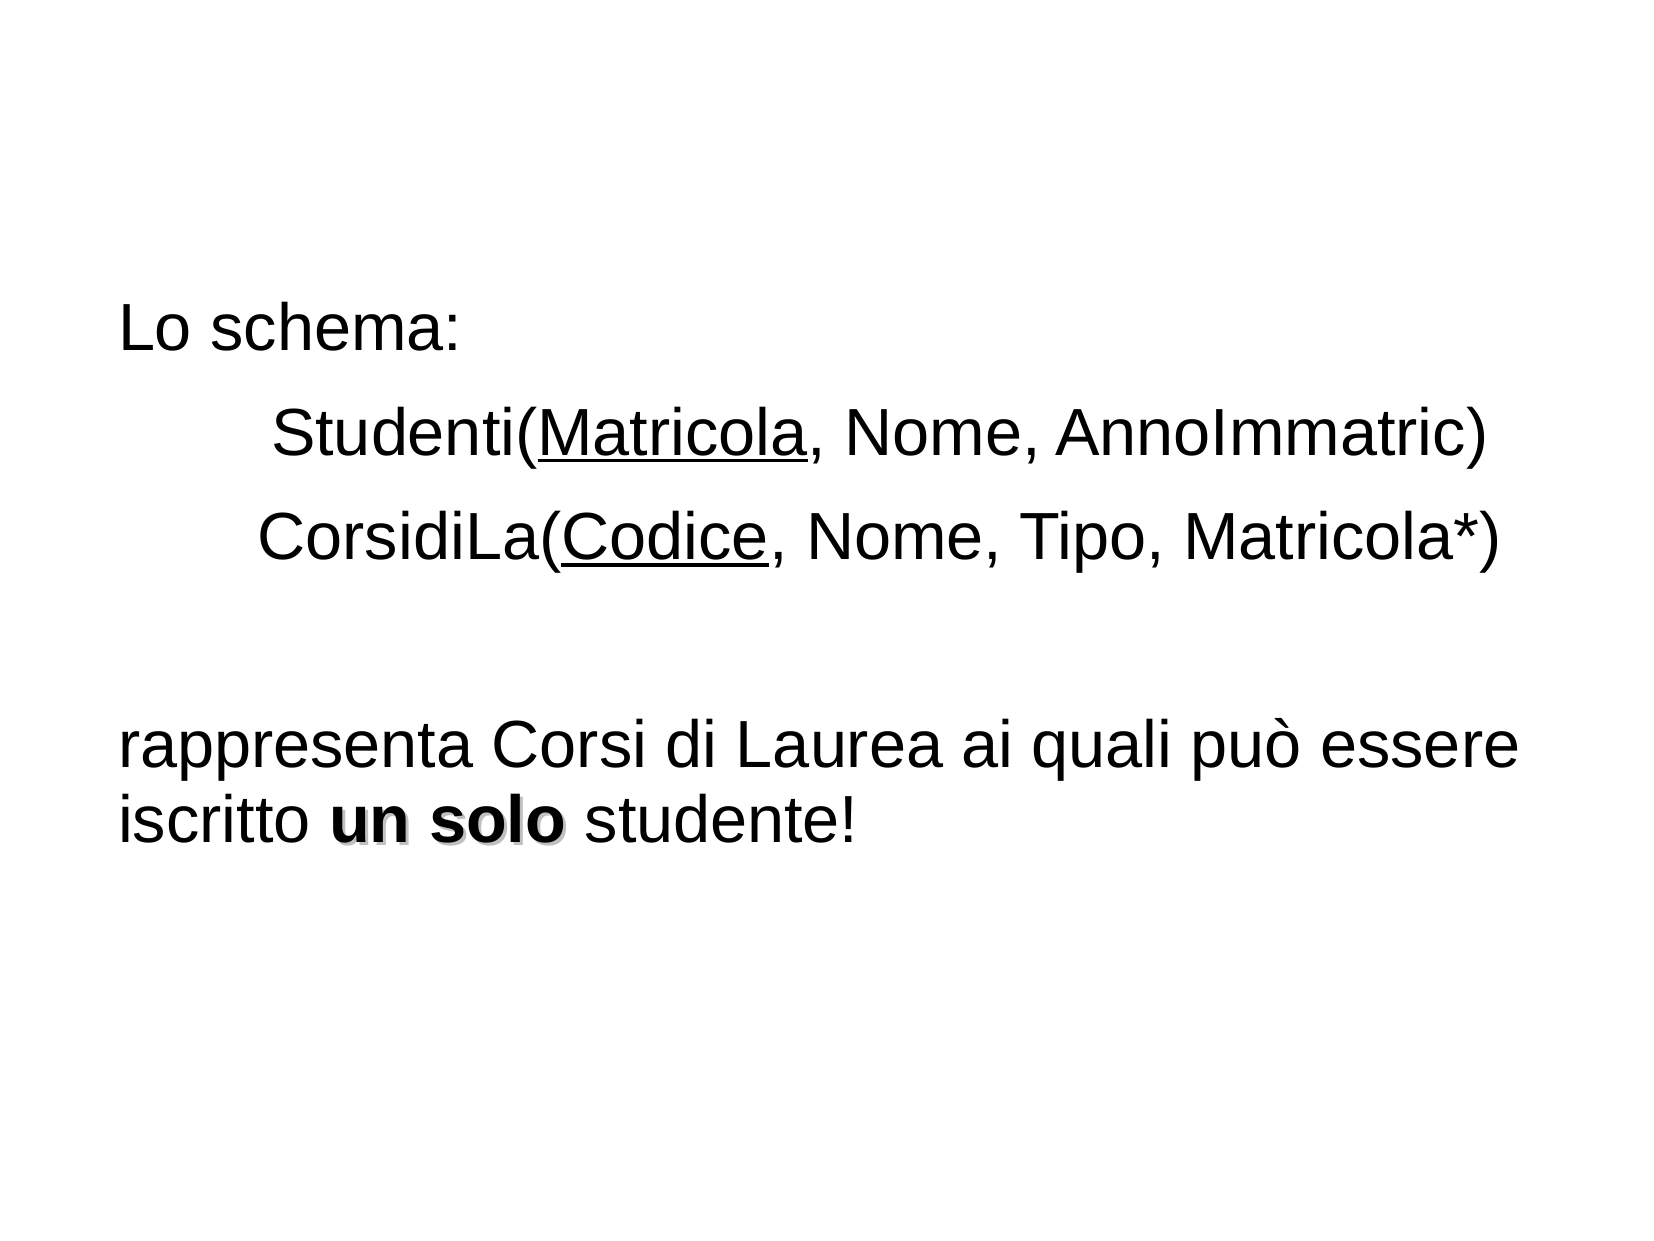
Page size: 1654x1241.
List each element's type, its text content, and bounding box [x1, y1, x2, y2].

list Lo schema: Studenti(Matricola, Nome, AnnoImmatric) CorsidiLa(Codice, Nome, Tipo, Matricola*) rappresenta Corsi di Laurea ai quali può essere iscritto un solo studente! [47, 290, 1642, 1010]
